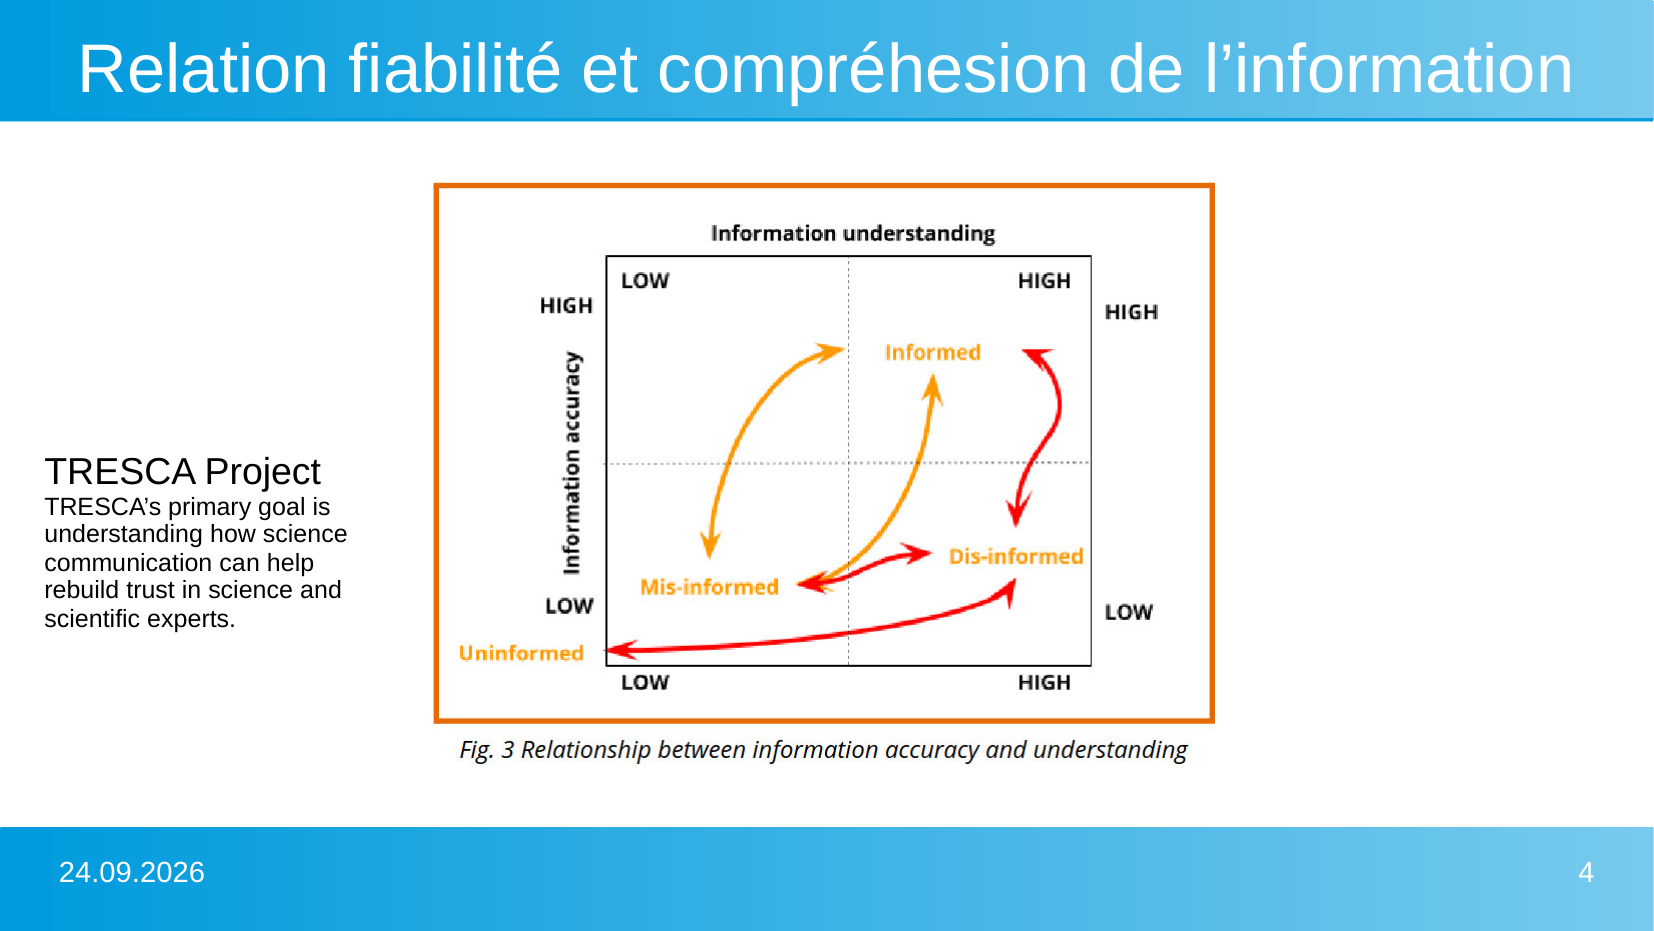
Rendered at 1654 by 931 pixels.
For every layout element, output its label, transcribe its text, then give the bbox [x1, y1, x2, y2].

title Relation fiabilité et compréhesion de l’information [59, 29, 1595, 108]
picture [430, 177, 1223, 768]
text_box TRESCA Project TRESCA’s primary goal is understanding how science communication can help rebuild trust in science and scientific experts. [29, 442, 384, 640]
